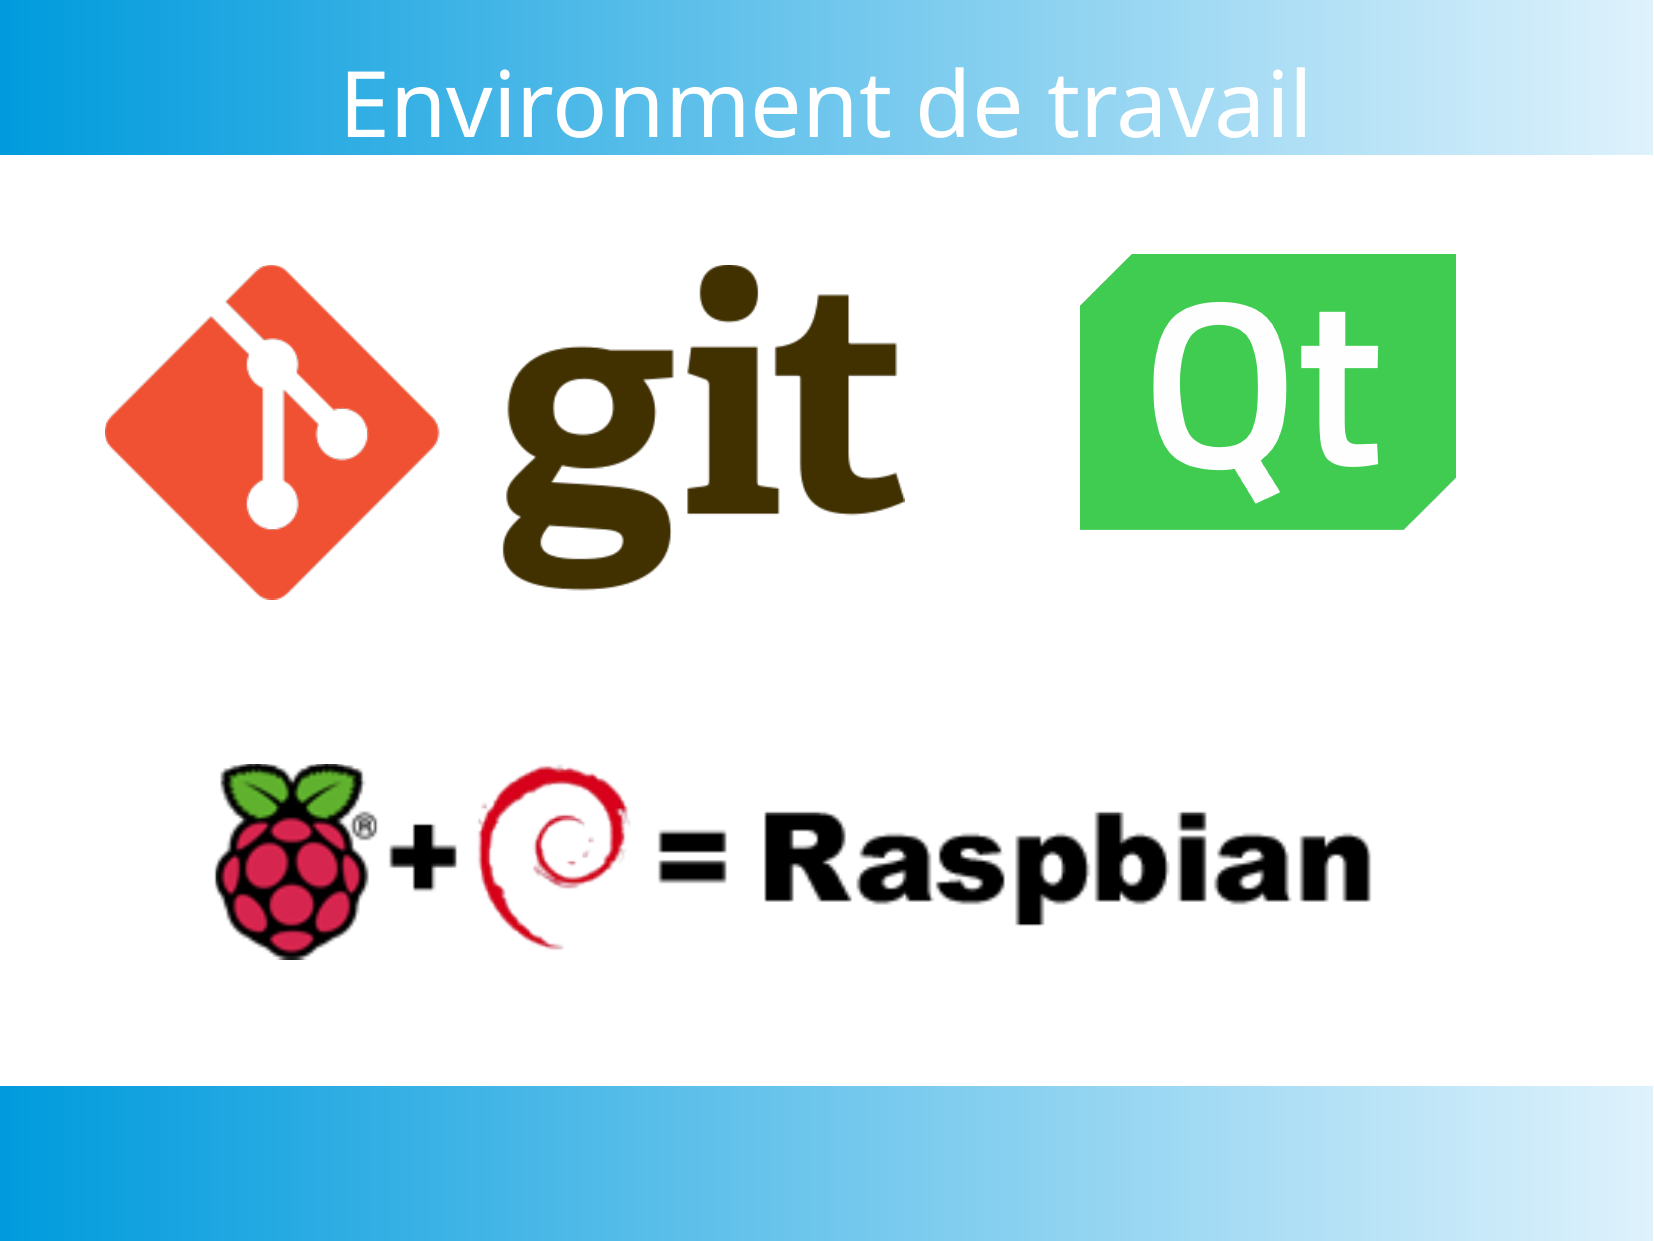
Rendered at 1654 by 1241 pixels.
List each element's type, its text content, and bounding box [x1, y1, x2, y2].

picture [210, 764, 1384, 961]
picture [1080, 254, 1456, 531]
title Environment de travail [82, 46, 1571, 157]
picture [105, 265, 905, 601]
